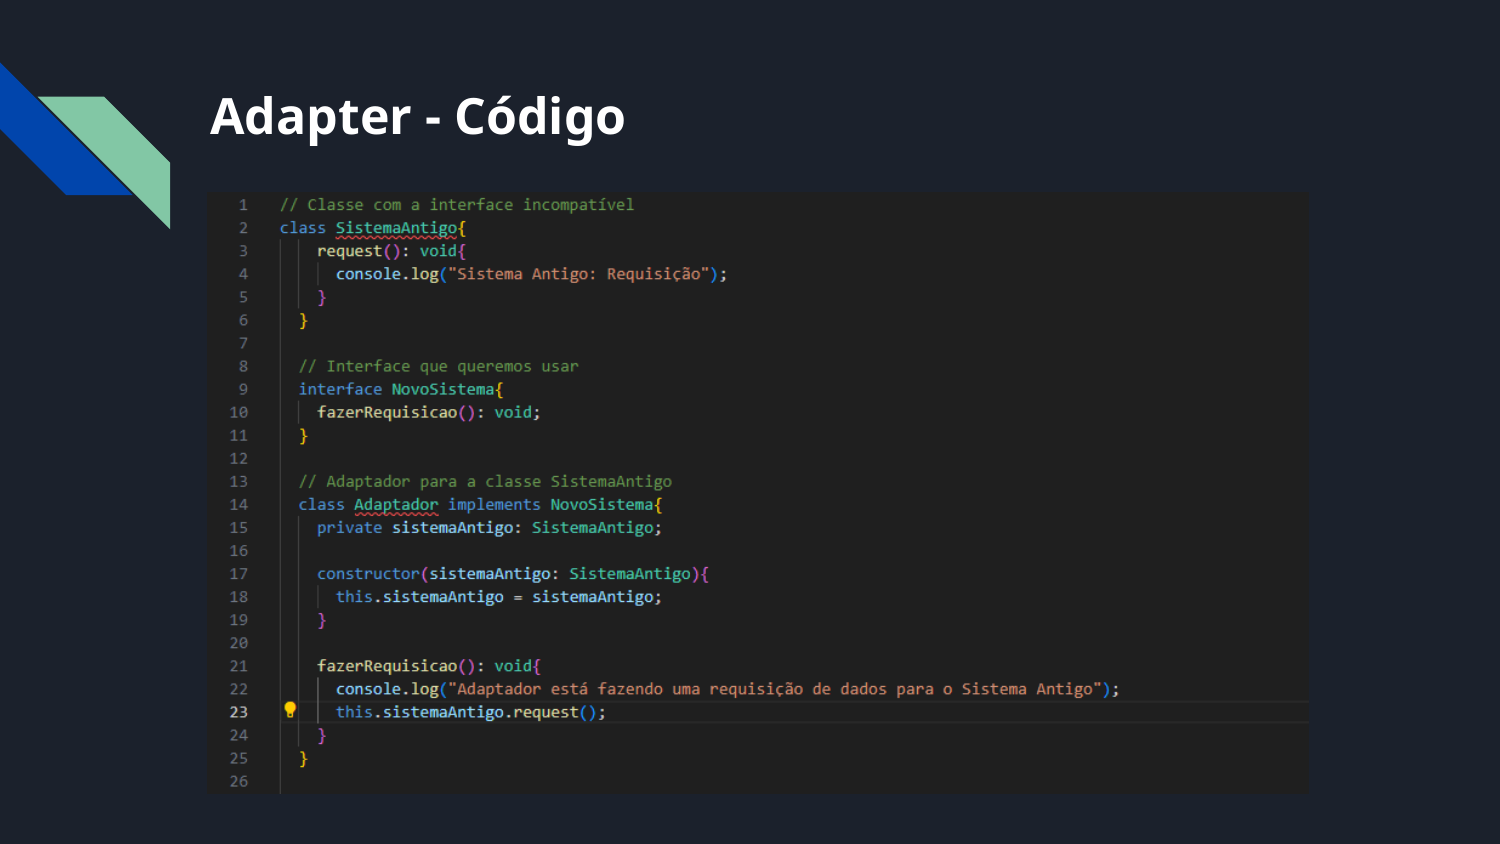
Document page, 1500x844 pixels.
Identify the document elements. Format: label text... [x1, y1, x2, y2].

title Adapter - Código [195, 66, 1350, 193]
picture [207, 192, 1309, 794]
